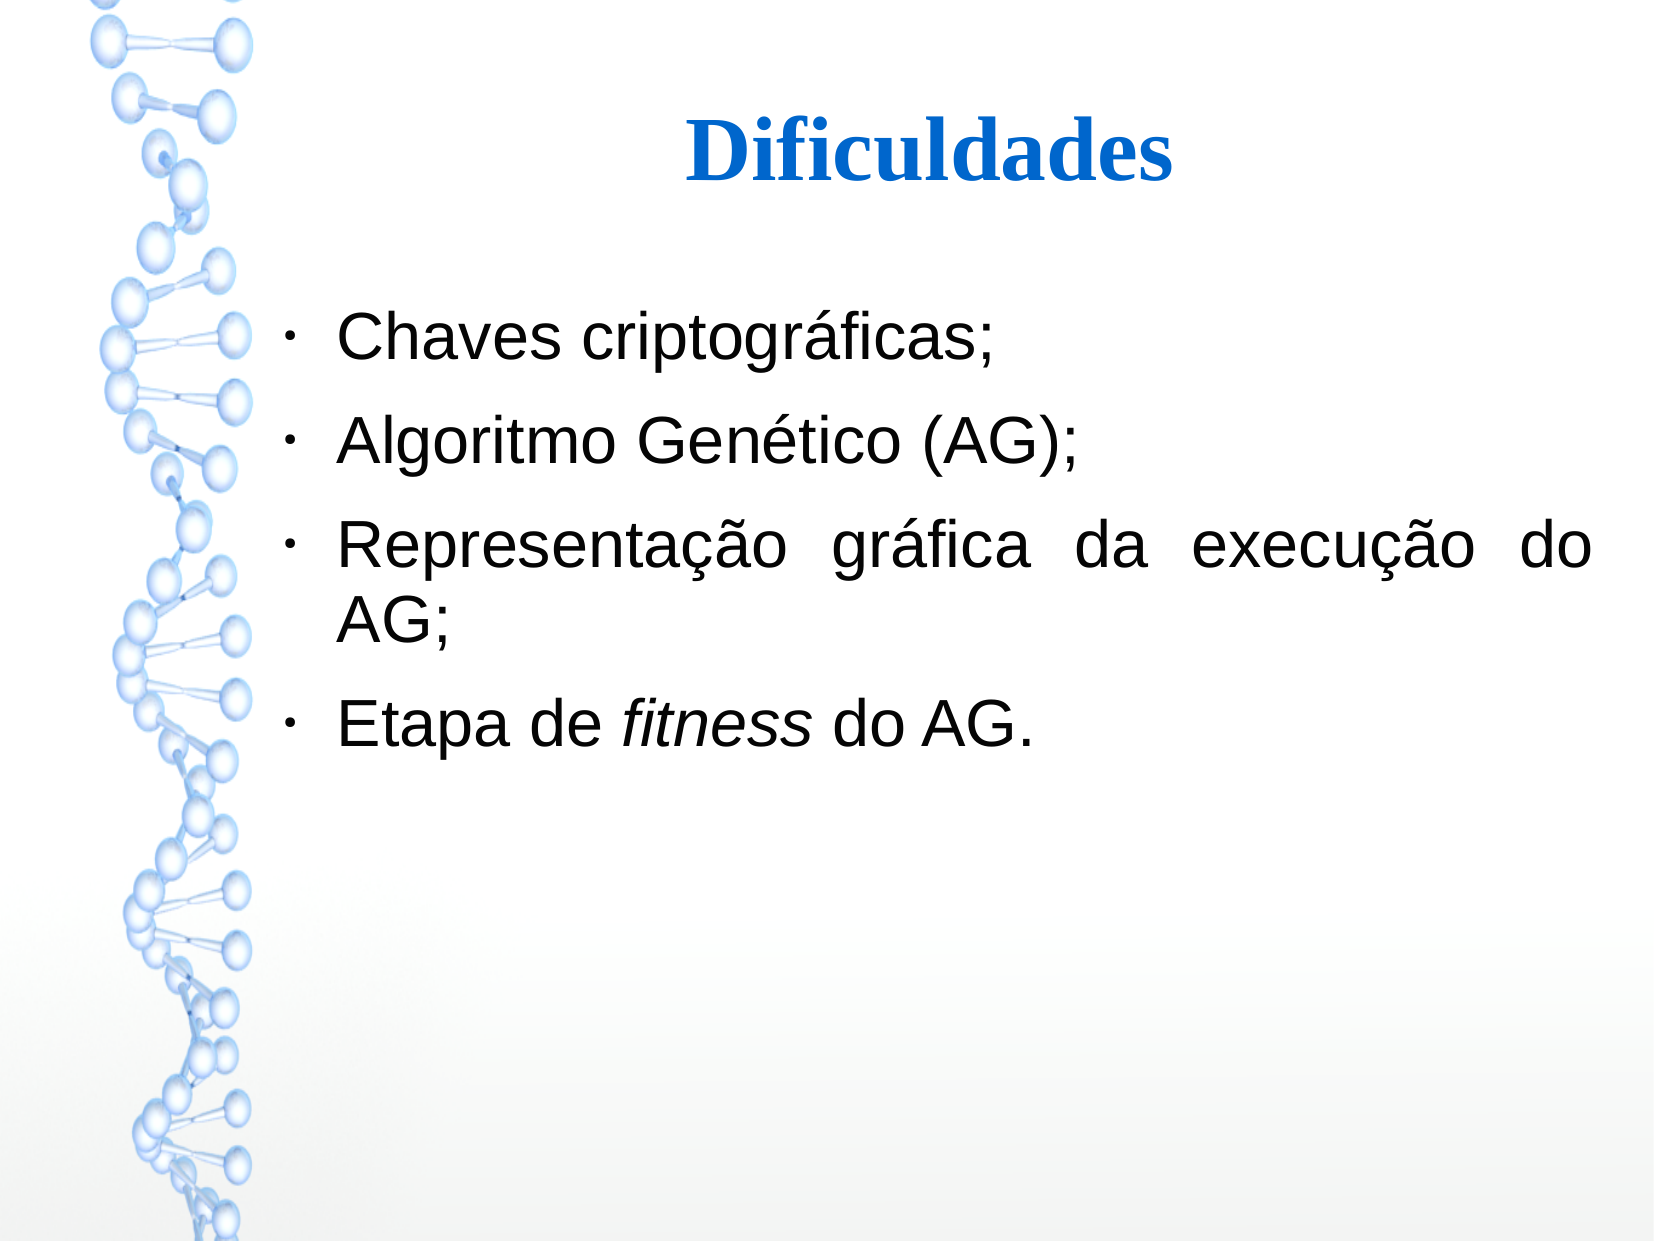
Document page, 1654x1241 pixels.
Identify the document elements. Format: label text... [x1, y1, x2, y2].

list Chaves criptográficas; Algoritmo Genético (AG); Representação gráfica da execução do AG; Etapa de fitness do AG. [265, 299, 1595, 1019]
title Dificuldades [265, 47, 1595, 252]
picture [0, 0, 1654, 1241]
